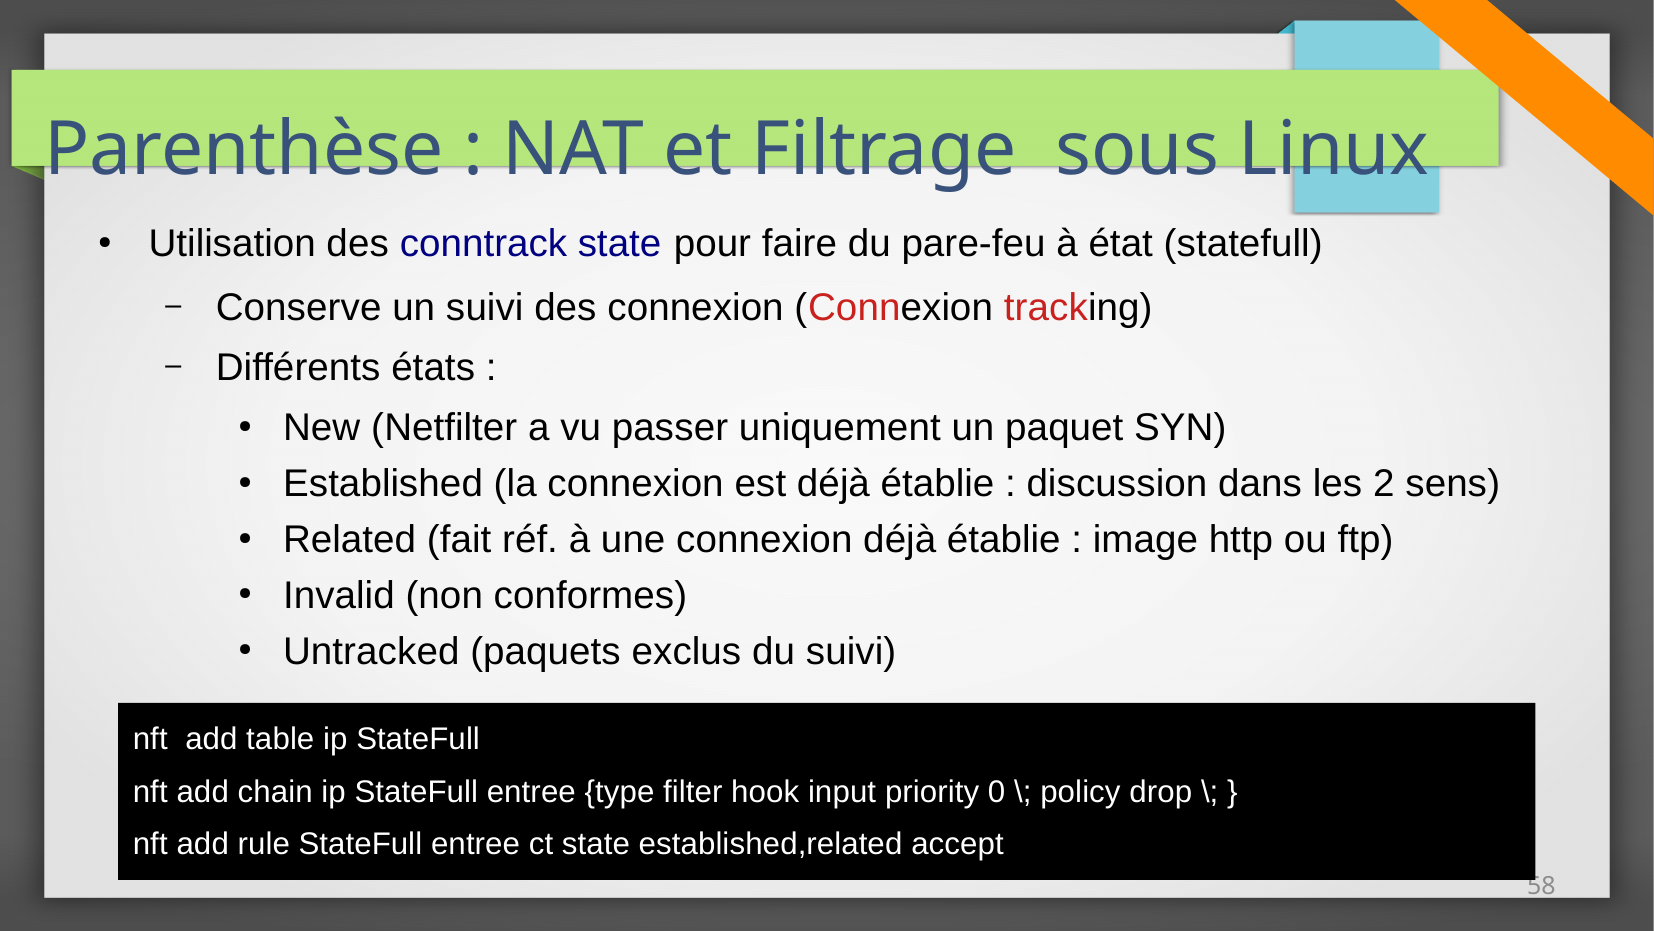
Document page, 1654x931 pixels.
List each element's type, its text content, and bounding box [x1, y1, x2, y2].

picture [0, 0, 1654, 931]
list Utilisation des conntrack state pour faire du pare-feu à état (statefull) Conserve un suivi des connexion (Connexion tracking) Différents états : New (Netfilter a vu passer uniquement un paquet SYN) Established (la connexion est déjà établie : discussion dans les 2 sens) Related (fait réf. à une connexion déjà établie : image http ou ftp) Invalid (non conformes) Untracked (paquets exclus du suivi) [81, 221, 1570, 680]
text_box <numéro> [1184, 862, 1571, 912]
text_box Parenthèse : NAT et Filtrage sous Linux [29, 87, 1447, 178]
picture [1489, 0, 1654, 138]
text_box nft add table ip StateFull nft add chain ip StateFull entree {type filter hook input priority 0 \; policy drop \; } nft add rule StateFull entree ct state established,related accept [118, 702, 1536, 880]
